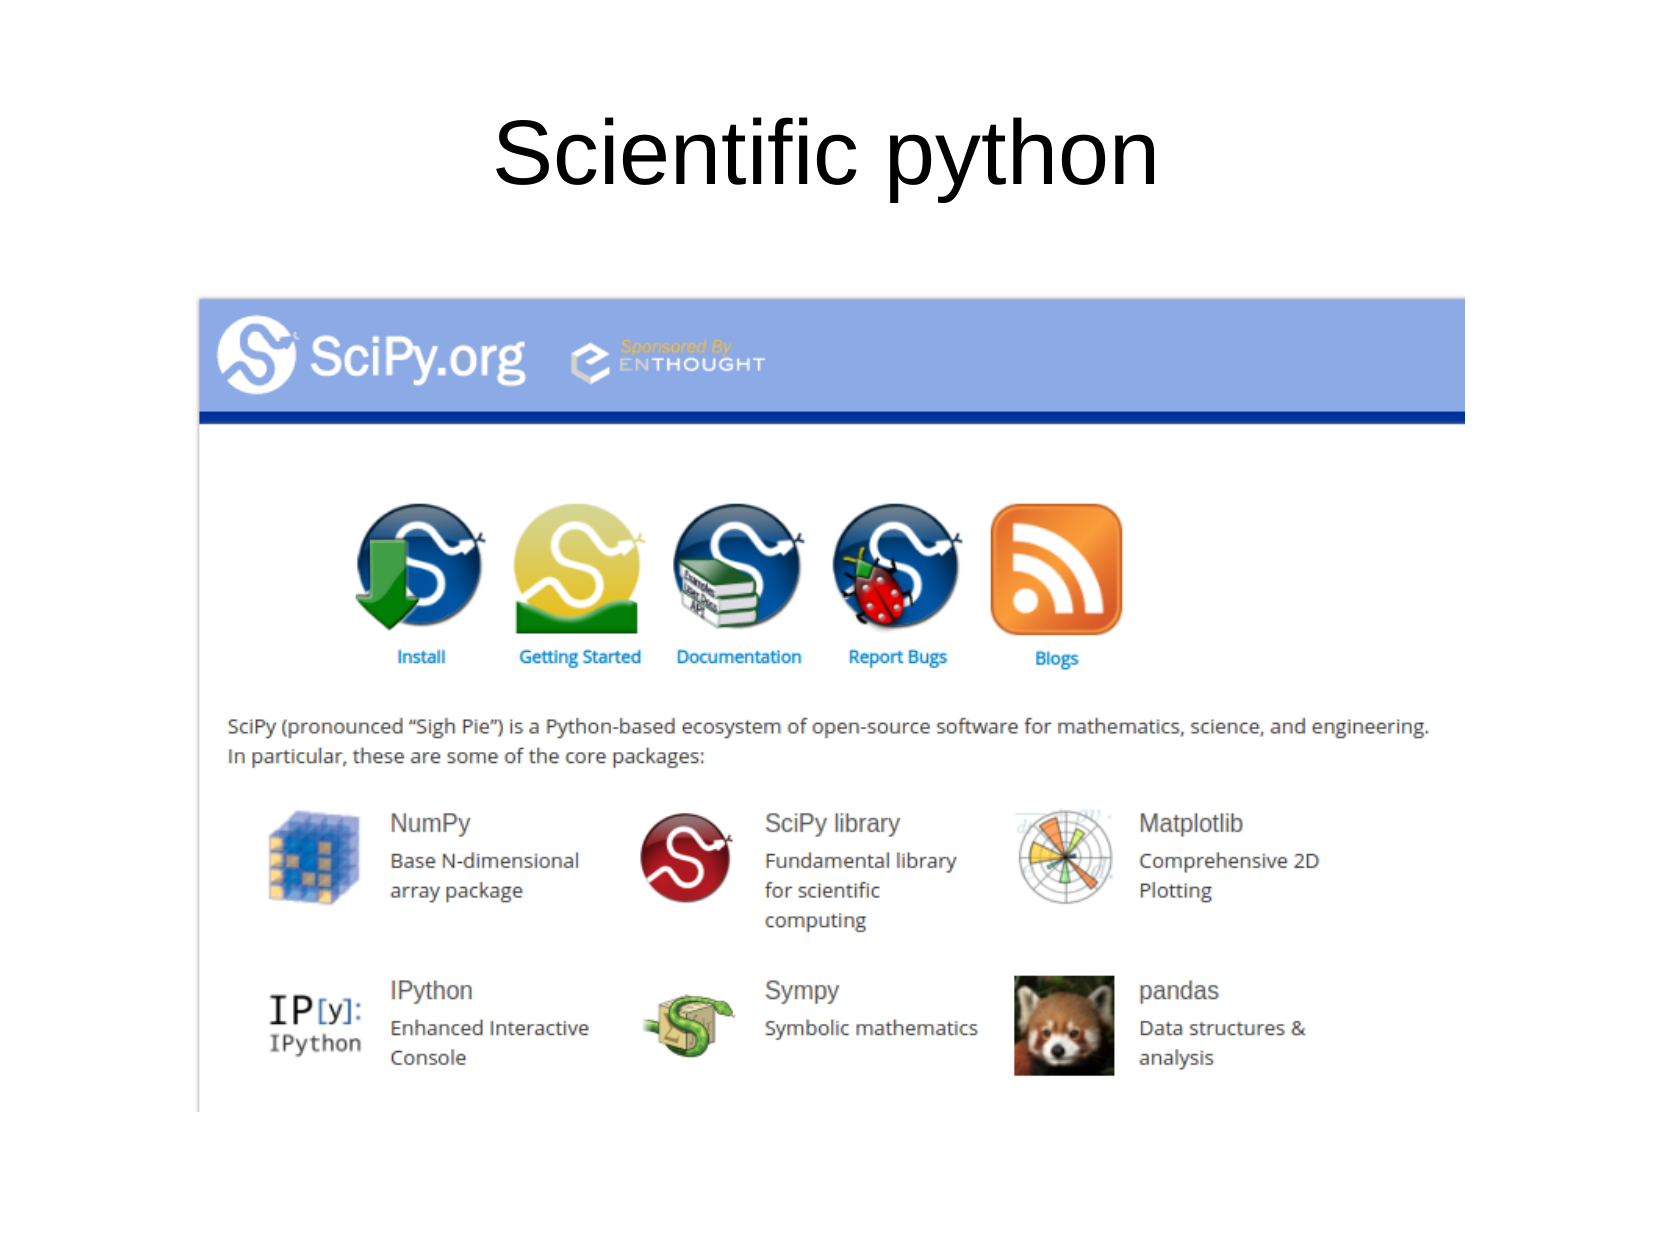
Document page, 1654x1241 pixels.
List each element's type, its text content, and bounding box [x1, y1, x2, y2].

title Scientific python [82, 49, 1571, 257]
picture [184, 290, 1465, 1113]
